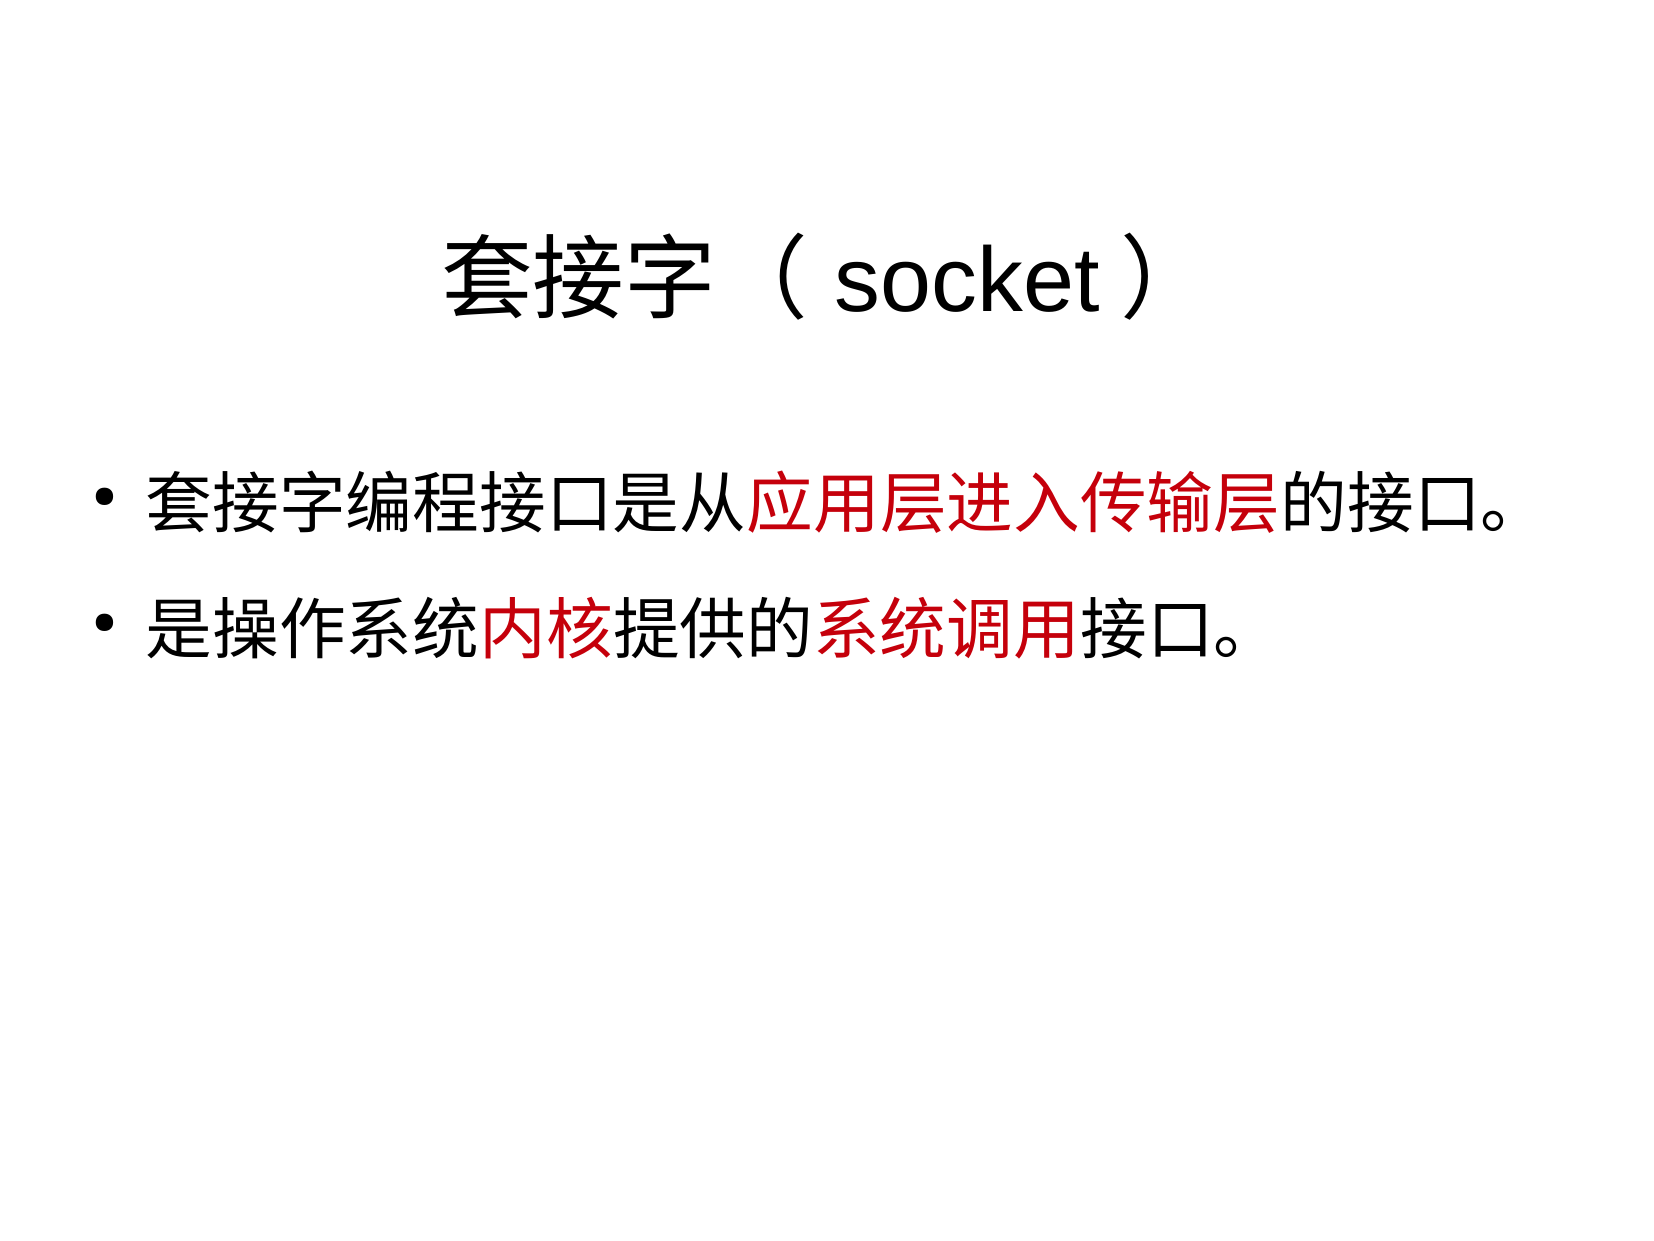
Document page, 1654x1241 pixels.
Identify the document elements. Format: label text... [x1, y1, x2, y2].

title 套接字（socket） [82, 167, 1571, 376]
list 套接字编程接口是从应用层进入传输层的接口。 是操作系统内核提供的系统调用接口。 [75, 450, 1564, 1170]
